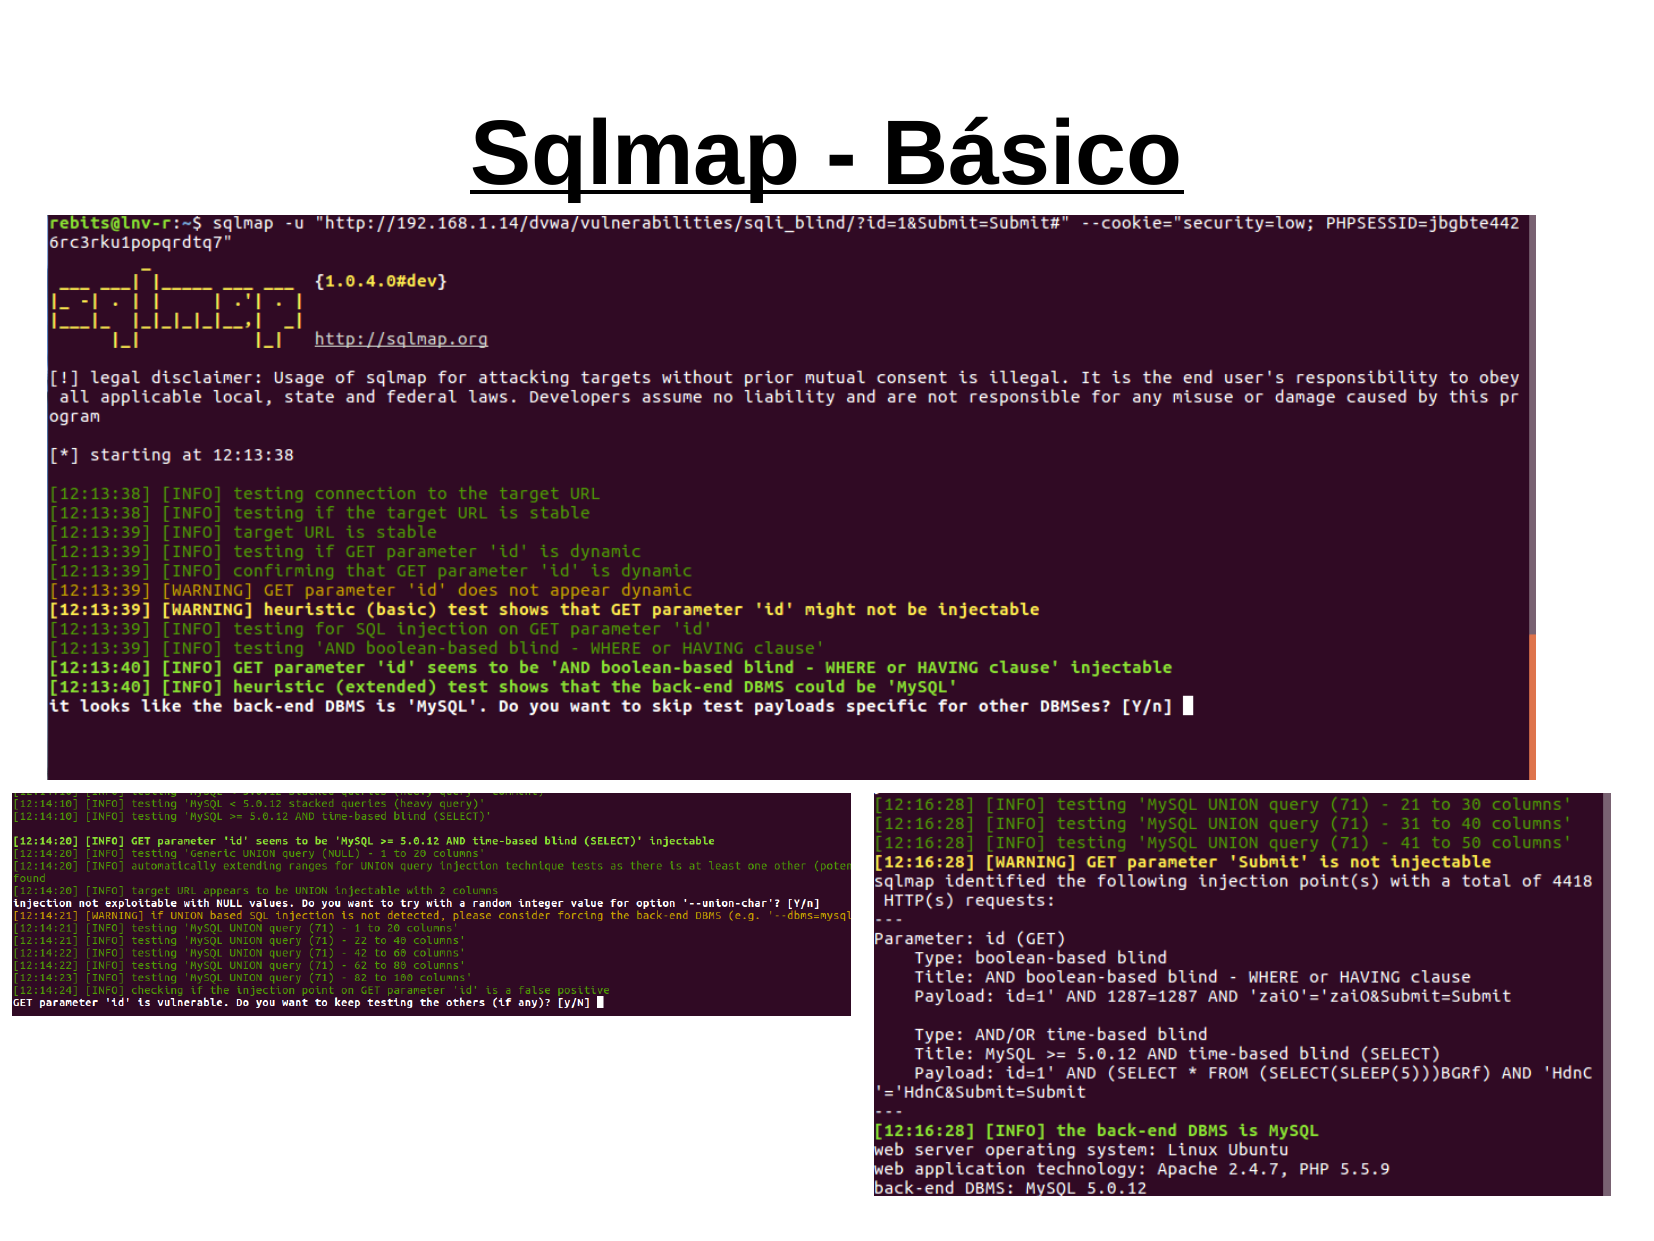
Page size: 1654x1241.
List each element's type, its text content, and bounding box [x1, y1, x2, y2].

picture [12, 793, 851, 1016]
picture [874, 793, 1611, 1196]
picture [47, 215, 1536, 780]
title Sqlmap - Básico [82, 49, 1571, 257]
